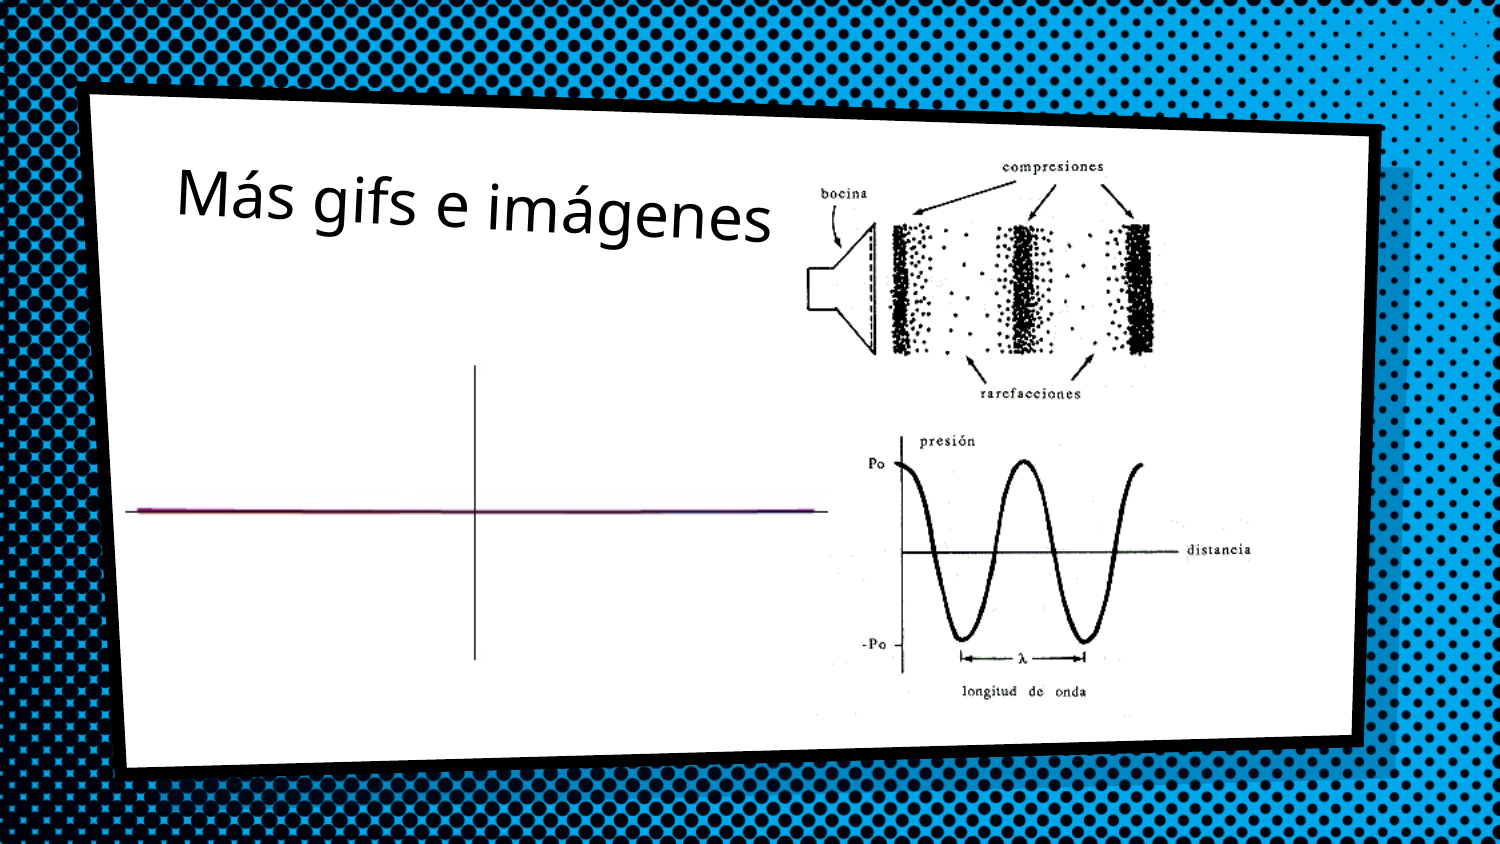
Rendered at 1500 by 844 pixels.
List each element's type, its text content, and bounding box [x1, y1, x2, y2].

picture [605, 53, 614, 62]
picture [182, 5, 193, 16]
picture [1297, 749, 1305, 754]
picture [911, 54, 917, 61]
picture [41, 52, 53, 63]
picture [1412, 838, 1424, 844]
picture [615, 791, 627, 803]
picture [40, 286, 53, 298]
picture [452, 65, 462, 74]
picture [652, 30, 660, 38]
picture [569, 88, 579, 97]
picture [1390, 0, 1399, 5]
picture [966, 838, 979, 844]
picture [782, 42, 789, 50]
picture [687, 42, 695, 50]
picture [392, 802, 404, 815]
picture [840, 78, 847, 85]
picture [497, 837, 511, 844]
picture [849, 837, 862, 844]
picture [732, 0, 744, 5]
picture [1274, 817, 1281, 824]
picture [546, 65, 555, 74]
picture [1494, 732, 1500, 744]
picture [910, 101, 917, 108]
picture [758, 89, 765, 97]
picture [451, 791, 463, 803]
picture [323, 52, 333, 63]
picture [193, 40, 205, 52]
picture [75, 415, 89, 428]
picture [521, 791, 533, 803]
picture [29, 110, 41, 122]
picture [1050, 804, 1059, 813]
picture [756, 791, 767, 802]
picture [439, 802, 451, 815]
picture [158, 75, 170, 84]
picture [1144, 781, 1152, 789]
picture [87, 380, 93, 392]
picture [1368, 723, 1374, 730]
picture [791, 827, 802, 837]
picture [956, 827, 965, 837]
picture [335, 17, 345, 27]
picture [1333, 782, 1339, 789]
picture [723, 77, 730, 85]
picture [345, 778, 358, 792]
picture [52, 298, 65, 310]
picture [28, 368, 42, 381]
picture [1084, 838, 1096, 844]
picture [357, 790, 370, 804]
picture [1013, 838, 1025, 844]
picture [429, 18, 438, 27]
picture [639, 815, 650, 826]
picture [593, 65, 602, 74]
picture [87, 426, 96, 440]
picture [487, 30, 497, 39]
picture [309, 790, 323, 804]
picture [1156, 793, 1164, 801]
picture [567, 837, 581, 844]
picture [498, 771, 510, 780]
picture [899, 66, 906, 73]
picture [511, 53, 520, 62]
picture [323, 76, 333, 87]
picture [770, 77, 777, 85]
picture [862, 827, 872, 837]
picture [887, 31, 894, 37]
picture [1037, 838, 1049, 844]
picture [452, 41, 462, 50]
picture [286, 814, 300, 827]
picture [392, 779, 405, 792]
picture [64, 309, 77, 322]
picture [52, 274, 65, 287]
picture [957, 101, 964, 108]
picture [731, 837, 745, 844]
picture [592, 815, 603, 826]
picture [919, 838, 932, 844]
picture [1438, 817, 1444, 824]
picture [558, 30, 567, 39]
picture [111, 75, 123, 82]
picture [521, 770, 533, 780]
picture [1379, 829, 1386, 835]
picture [1003, 781, 1012, 790]
picture [990, 838, 1002, 844]
picture [1084, 0, 1095, 5]
picture [41, 145, 53, 157]
picture [934, 78, 941, 84]
picture [145, 0, 159, 6]
picture [464, 30, 473, 39]
picture [1356, 805, 1363, 812]
picture [733, 791, 744, 802]
picture [299, 75, 310, 87]
picture [815, 780, 825, 790]
picture [53, 157, 65, 169]
picture [874, 792, 884, 802]
picture [440, 53, 450, 62]
picture [640, 65, 649, 74]
picture [651, 826, 662, 838]
picture [802, 837, 815, 844]
picture [944, 769, 954, 778]
picture [439, 779, 452, 792]
picture [934, 54, 941, 61]
picture [299, 5, 310, 16]
picture [1495, 29, 1500, 39]
picture [41, 28, 53, 40]
picture [1027, 804, 1036, 813]
picture [780, 791, 790, 802]
picture [581, 76, 590, 86]
picture [922, 89, 929, 96]
picture [817, 54, 824, 61]
picture [53, 87, 64, 99]
picture [229, 28, 240, 40]
picture [1227, 817, 1234, 824]
picture [804, 792, 813, 802]
picture [840, 7, 847, 14]
picture [580, 779, 592, 791]
picture [1309, 805, 1316, 812]
picture [887, 101, 894, 108]
picture [922, 19, 929, 26]
picture [1097, 757, 1106, 766]
picture [1436, 0, 1446, 4]
picture [1144, 828, 1152, 837]
picture [1191, 781, 1199, 789]
picture [946, 19, 952, 26]
picture [1343, 0, 1353, 5]
picture [88, 0, 112, 17]
picture [534, 76, 544, 86]
picture [499, 65, 509, 74]
picture [41, 99, 53, 110]
picture [41, 239, 53, 251]
picture [674, 803, 685, 814]
picture [1482, 838, 1494, 844]
picture [1201, 838, 1213, 844]
picture [581, 30, 590, 39]
picture [603, 779, 615, 791]
picture [64, 286, 77, 299]
picture [64, 216, 76, 228]
picture [1085, 769, 1094, 778]
picture [1494, 803, 1500, 814]
picture [1413, 0, 1423, 4]
picture [887, 78, 894, 84]
picture [147, 17, 158, 28]
picture [334, 64, 345, 74]
picture [662, 815, 674, 826]
picture [652, 6, 661, 15]
picture [1144, 757, 1152, 766]
picture [780, 768, 790, 779]
picture [440, 6, 450, 16]
picture [534, 30, 544, 39]
picture [815, 827, 825, 837]
picture [76, 17, 88, 28]
picture [29, 204, 41, 216]
picture [768, 780, 779, 791]
picture [1038, 816, 1047, 825]
picture [1155, 0, 1166, 5]
picture [733, 768, 744, 779]
picture [1037, 0, 1049, 5]
picture [933, 759, 942, 767]
picture [709, 815, 720, 826]
picture [980, 780, 989, 790]
picture [76, 158, 81, 169]
picture [639, 0, 650, 5]
picture [28, 415, 42, 428]
picture [1459, 838, 1470, 844]
picture [805, 19, 812, 26]
picture [943, 838, 955, 844]
picture [1227, 793, 1234, 801]
picture [1015, 816, 1024, 825]
picture [874, 769, 884, 779]
picture [1179, 770, 1188, 778]
picture [393, 76, 403, 86]
picture [1203, 817, 1211, 824]
picture [709, 0, 721, 5]
picture [1494, 756, 1500, 768]
picture [756, 815, 767, 826]
picture [968, 792, 977, 802]
picture [523, 18, 532, 27]
picture [557, 826, 568, 838]
picture [158, 28, 170, 40]
picture [17, 262, 30, 276]
picture [1215, 828, 1222, 836]
picture [1121, 828, 1129, 837]
picture [909, 827, 919, 837]
picture [922, 42, 929, 49]
picture [1494, 521, 1500, 533]
picture [1201, 0, 1212, 5]
picture [697, 779, 709, 791]
picture [662, 768, 674, 779]
picture [782, 66, 789, 73]
picture [1050, 757, 1059, 766]
picture [76, 204, 83, 216]
picture [862, 761, 872, 767]
picture [0, 0, 498, 844]
picture [498, 791, 510, 803]
picture [933, 780, 942, 790]
picture [957, 7, 964, 14]
picture [803, 768, 814, 779]
picture [887, 54, 894, 61]
picture [1495, 334, 1500, 344]
picture [370, 53, 380, 63]
picture [394, 29, 403, 39]
picture [592, 0, 603, 5]
picture [640, 41, 649, 50]
picture [394, 53, 403, 62]
picture [333, 790, 346, 804]
picture [1494, 709, 1500, 721]
picture [1365, 838, 1377, 844]
picture [687, 19, 695, 26]
picture [1368, 676, 1374, 683]
picture [64, 333, 77, 346]
picture [675, 77, 684, 85]
picture [1238, 758, 1246, 765]
picture [276, 52, 287, 63]
picture [616, 65, 625, 74]
picture [427, 772, 440, 780]
picture [64, 192, 76, 205]
picture [664, 42, 672, 50]
picture [1074, 828, 1082, 837]
picture [1003, 804, 1012, 813]
picture [75, 0, 89, 6]
picture [1344, 794, 1351, 800]
picture [404, 790, 417, 803]
picture [627, 779, 639, 791]
picture [1003, 757, 1012, 767]
picture [943, 0, 955, 5]
picture [627, 803, 638, 814]
picture [1319, 0, 1329, 5]
picture [29, 227, 41, 240]
picture [286, 790, 311, 815]
picture [41, 169, 53, 181]
picture [1332, 829, 1339, 836]
picture [746, 77, 754, 85]
picture [311, 17, 322, 28]
picture [1191, 805, 1199, 812]
picture [569, 41, 579, 50]
picture [685, 0, 697, 5]
picture [756, 768, 767, 779]
picture [899, 43, 906, 49]
picture [498, 0, 510, 6]
picture [311, 41, 322, 51]
picture [897, 0, 908, 5]
picture [64, 427, 77, 440]
picture [346, 76, 357, 86]
picture [240, 40, 252, 51]
picture [1379, 782, 1386, 788]
picture [1038, 792, 1047, 801]
picture [99, 64, 111, 75]
picture [346, 5, 357, 16]
picture [662, 0, 674, 5]
picture [288, 17, 298, 28]
picture [205, 5, 217, 16]
picture [568, 0, 580, 5]
picture [1085, 816, 1094, 825]
picture [88, 28, 99, 40]
picture [886, 827, 895, 837]
picture [170, 40, 181, 52]
picture [1494, 686, 1500, 697]
picture [1297, 817, 1304, 824]
picture [886, 780, 896, 790]
picture [323, 29, 333, 39]
picture [697, 827, 709, 838]
picture [1495, 217, 1500, 227]
picture [135, 5, 146, 16]
picture [921, 792, 930, 802]
picture [803, 815, 813, 825]
picture [605, 77, 614, 86]
picture [123, 17, 135, 28]
picture [76, 391, 89, 404]
picture [568, 791, 580, 803]
picture [1107, 838, 1119, 844]
picture [699, 77, 707, 85]
picture [533, 826, 545, 838]
picture [956, 804, 966, 813]
picture [368, 779, 381, 792]
picture [640, 18, 649, 27]
picture [88, 52, 100, 63]
picture [64, 380, 77, 393]
picture [686, 791, 697, 803]
picture [1344, 817, 1351, 824]
picture [334, 775, 346, 780]
picture [1060, 838, 1072, 844]
picture [276, 5, 287, 16]
picture [64, 28, 76, 40]
picture [205, 28, 217, 40]
picture [852, 42, 859, 49]
picture [805, 66, 812, 73]
picture [380, 0, 393, 6]
picture [862, 780, 872, 790]
picture [699, 6, 707, 15]
picture [1391, 770, 1398, 777]
picture [1239, 805, 1246, 812]
picture [1062, 769, 1071, 778]
picture [1321, 793, 1327, 800]
picture [721, 780, 732, 791]
picture [896, 838, 909, 844]
picture [792, 763, 802, 767]
picture [839, 827, 849, 837]
picture [452, 88, 462, 93]
picture [64, 75, 76, 87]
picture [216, 0, 229, 6]
picture [1074, 757, 1083, 766]
picture [64, 52, 76, 63]
picture [545, 0, 557, 5]
picture [53, 110, 65, 122]
picture [499, 18, 508, 27]
picture [946, 89, 952, 96]
picture [664, 65, 672, 74]
picture [29, 157, 41, 169]
picture [981, 101, 988, 108]
picture [1391, 817, 1398, 824]
picture [1321, 770, 1328, 777]
picture [17, 309, 30, 322]
picture [1215, 781, 1222, 789]
picture [934, 101, 941, 108]
picture [873, 0, 885, 5]
picture [511, 30, 520, 39]
picture [1379, 712, 1386, 718]
picture [417, 6, 427, 15]
picture [64, 356, 77, 369]
picture [617, 88, 626, 97]
picture [1180, 817, 1187, 824]
picture [1238, 829, 1246, 836]
picture [53, 63, 64, 75]
picture [476, 65, 485, 74]
picture [1180, 793, 1187, 801]
picture [382, 64, 392, 74]
picture [980, 828, 989, 837]
picture [898, 816, 907, 825]
picture [604, 826, 615, 838]
picture [499, 41, 508, 50]
picture [511, 76, 520, 86]
picture [357, 814, 370, 827]
picture [1168, 758, 1176, 766]
picture [1262, 829, 1269, 836]
picture [628, 30, 637, 39]
picture [968, 816, 977, 825]
picture [944, 792, 954, 802]
picture [1460, 0, 1470, 4]
picture [169, 0, 182, 6]
picture [1178, 0, 1189, 5]
picture [864, 31, 871, 38]
picture [1225, 838, 1236, 844]
picture [1097, 781, 1106, 790]
picture [699, 54, 707, 61]
picture [664, 18, 672, 26]
picture [661, 837, 675, 844]
picture [1203, 793, 1211, 801]
picture [875, 42, 882, 49]
picture [863, 7, 871, 14]
picture [615, 767, 627, 779]
picture [580, 803, 592, 814]
picture [817, 78, 824, 85]
picture [28, 344, 42, 358]
picture [1356, 782, 1363, 789]
picture [722, 6, 731, 15]
picture [1168, 781, 1176, 789]
picture [1379, 805, 1386, 812]
picture [1005, 101, 1011, 108]
picture [346, 52, 357, 63]
picture [17, 98, 29, 111]
picture [29, 321, 42, 334]
picture [1250, 770, 1258, 777]
picture [321, 778, 335, 792]
picture [758, 42, 765, 50]
picture [1225, 0, 1236, 5]
picture [323, 5, 333, 16]
picture [909, 760, 919, 767]
picture [18, 75, 29, 87]
picture [358, 64, 368, 74]
picture [1366, 0, 1376, 4]
picture [1321, 817, 1328, 824]
picture [617, 41, 625, 50]
picture [545, 769, 557, 779]
picture [333, 0, 346, 6]
picture [510, 826, 521, 838]
picture [1403, 805, 1409, 812]
picture [1274, 794, 1281, 800]
picture [744, 780, 756, 791]
picture [709, 768, 720, 779]
picture [17, 122, 29, 134]
picture [839, 761, 849, 767]
picture [544, 837, 558, 844]
picture [581, 53, 590, 62]
picture [815, 804, 825, 814]
picture [52, 321, 65, 334]
picture [124, 272, 1295, 721]
picture [263, 0, 276, 6]
picture [345, 802, 358, 815]
picture [17, 52, 29, 64]
picture [487, 6, 497, 16]
picture [875, 89, 882, 96]
picture [640, 88, 649, 97]
picture [440, 76, 450, 86]
picture [956, 758, 966, 767]
picture [1108, 0, 1119, 5]
picture [240, 17, 252, 28]
picture [686, 815, 697, 826]
picture [429, 41, 438, 51]
picture [217, 40, 228, 52]
picture [958, 54, 964, 61]
picture [76, 368, 88, 381]
picture [474, 815, 486, 826]
picture [333, 814, 346, 827]
picture [474, 771, 487, 780]
picture [76, 64, 88, 75]
picture [980, 804, 989, 813]
picture [933, 804, 942, 813]
picture [417, 53, 427, 62]
picture [64, 169, 76, 181]
picture [969, 66, 976, 73]
picture [558, 53, 567, 62]
picture [745, 827, 755, 838]
picture [1073, 781, 1083, 790]
picture [1495, 240, 1500, 250]
picture [357, 0, 369, 6]
picture [1356, 758, 1363, 765]
picture [393, 5, 403, 16]
picture [29, 251, 41, 263]
picture [64, 403, 77, 416]
picture [276, 29, 287, 40]
picture [1085, 793, 1094, 801]
picture [709, 791, 720, 802]
picture [29, 134, 41, 146]
picture [1250, 817, 1257, 824]
picture [1379, 735, 1386, 742]
picture [546, 41, 555, 50]
picture [922, 66, 929, 73]
picture [53, 40, 64, 52]
picture [427, 790, 440, 803]
picture [792, 804, 802, 814]
picture [921, 769, 931, 778]
picture [41, 122, 53, 134]
picture [684, 837, 698, 844]
picture [487, 53, 497, 62]
picture [17, 239, 30, 252]
picture [1097, 828, 1106, 837]
picture [440, 29, 450, 39]
picture [840, 54, 847, 61]
picture [758, 19, 765, 26]
picture [639, 791, 650, 803]
picture [310, 814, 323, 827]
picture [1248, 838, 1260, 844]
picture [1495, 76, 1500, 86]
picture [1239, 782, 1246, 789]
picture [991, 769, 1001, 778]
picture [1249, 0, 1259, 5]
picture [617, 18, 625, 27]
picture [711, 89, 719, 97]
picture [64, 146, 76, 157]
picture [487, 76, 497, 86]
picture [1051, 8, 1058, 14]
picture [1483, 0, 1493, 5]
picture [1296, 0, 1306, 5]
picture [264, 17, 275, 28]
picture [17, 145, 29, 158]
picture [674, 779, 685, 791]
picture [1356, 829, 1363, 836]
picture [711, 42, 719, 50]
picture [875, 66, 882, 73]
picture [451, 0, 463, 6]
picture [746, 54, 754, 61]
picture [40, 356, 53, 369]
picture [1495, 100, 1500, 110]
picture [862, 804, 872, 813]
picture [521, 0, 533, 5]
picture [825, 837, 839, 844]
picture [523, 88, 532, 96]
picture [815, 762, 825, 767]
picture [252, 75, 263, 87]
picture [405, 64, 415, 74]
picture [1050, 781, 1059, 790]
picture [1262, 805, 1269, 812]
picture [380, 814, 393, 827]
picture [1495, 287, 1500, 298]
picture [721, 827, 732, 838]
picture [1494, 404, 1500, 415]
picture [476, 18, 485, 27]
picture [651, 803, 662, 814]
picture [417, 29, 426, 39]
picture [780, 815, 790, 826]
picture [909, 804, 919, 813]
picture [1495, 170, 1500, 180]
picture [768, 827, 778, 838]
picture [946, 66, 952, 73]
picture [899, 19, 906, 26]
picture [1203, 770, 1211, 777]
picture [52, 345, 65, 357]
picture [614, 837, 628, 844]
picture [76, 345, 88, 357]
picture [311, 64, 322, 75]
picture [1015, 769, 1024, 778]
picture [1156, 770, 1164, 778]
picture [264, 40, 275, 51]
picture [1332, 805, 1339, 812]
picture [782, 19, 789, 26]
picture [991, 816, 1001, 825]
picture [593, 41, 602, 50]
picture [146, 63, 158, 75]
picture [723, 54, 730, 61]
picture [909, 780, 919, 790]
picture [100, 40, 111, 52]
picture [1168, 805, 1176, 812]
picture [64, 438, 97, 475]
picture [523, 65, 532, 74]
picture [252, 52, 263, 63]
picture [603, 803, 615, 814]
picture [1494, 592, 1500, 603]
picture [321, 802, 335, 815]
picture [415, 779, 428, 792]
picture [793, 7, 801, 14]
picture [593, 88, 602, 98]
picture [650, 779, 662, 791]
picture [1495, 6, 1500, 16]
picture [380, 790, 393, 804]
picture [545, 791, 557, 803]
picture [405, 41, 415, 51]
picture [76, 298, 88, 310]
picture [40, 426, 53, 440]
picture [827, 816, 837, 825]
picture [135, 28, 146, 40]
picture [1495, 381, 1500, 392]
picture [1285, 782, 1292, 789]
picture [828, 89, 836, 96]
picture [1285, 758, 1293, 765]
picture [628, 53, 637, 62]
picture [182, 28, 193, 40]
picture [568, 769, 580, 779]
picture [146, 40, 158, 52]
picture [40, 309, 53, 322]
picture [828, 66, 835, 73]
picture [826, 0, 838, 5]
picture [1121, 757, 1129, 766]
picture [592, 791, 603, 803]
picture [1435, 838, 1447, 844]
picture [1494, 475, 1500, 486]
picture [1061, 0, 1072, 5]
picture [1015, 792, 1024, 801]
picture [287, 40, 298, 51]
picture [1226, 770, 1234, 777]
picture [990, 0, 1002, 5]
picture [192, 0, 206, 6]
picture [370, 29, 380, 39]
picture [628, 77, 637, 86]
picture [111, 5, 123, 17]
picture [87, 403, 94, 416]
picture [746, 7, 754, 15]
picture [252, 29, 263, 40]
picture [1297, 793, 1304, 801]
picture [1309, 782, 1316, 789]
picture [875, 19, 882, 26]
picture [556, 779, 568, 791]
picture [852, 66, 859, 73]
picture [921, 816, 930, 825]
picture [1285, 829, 1292, 836]
picture [1026, 781, 1036, 790]
picture [264, 64, 275, 75]
picture [382, 41, 391, 51]
picture [1494, 428, 1500, 439]
picture [558, 76, 567, 86]
picture [969, 90, 976, 96]
picture [510, 803, 521, 815]
picture [463, 802, 475, 815]
picture [1156, 817, 1164, 824]
title Más gifs e imágenes [157, 116, 1316, 296]
picture [1494, 498, 1500, 509]
picture [405, 18, 415, 27]
picture [111, 28, 123, 40]
picture [1495, 263, 1500, 274]
picture [533, 803, 545, 814]
picture [298, 776, 322, 792]
picture [1494, 639, 1500, 650]
picture [793, 77, 800, 85]
picture [1074, 804, 1082, 813]
picture [768, 803, 779, 814]
picture [1415, 817, 1421, 824]
picture [652, 77, 661, 85]
picture [534, 53, 544, 62]
picture [981, 7, 988, 14]
picture [711, 65, 719, 73]
picture [17, 28, 29, 40]
picture [1426, 829, 1433, 835]
picture [1309, 829, 1316, 836]
picture [605, 30, 614, 39]
picture [699, 30, 707, 38]
picture [29, 17, 41, 28]
picture [546, 18, 555, 27]
picture [1494, 568, 1500, 580]
picture [1285, 805, 1292, 812]
picture [523, 41, 532, 50]
picture [229, 5, 240, 16]
picture [1271, 838, 1283, 844]
picture [851, 816, 860, 825]
picture [405, 88, 415, 92]
picture [897, 769, 907, 779]
picture [615, 0, 627, 5]
picture [335, 41, 345, 51]
picture [1262, 782, 1269, 789]
picture [1494, 451, 1500, 462]
picture [158, 5, 170, 16]
picture [676, 30, 684, 38]
picture [825, 147, 1295, 170]
picture [770, 31, 777, 38]
picture [1495, 194, 1500, 204]
picture [744, 803, 755, 814]
picture [1154, 838, 1166, 844]
picture [1494, 615, 1500, 627]
picture [568, 815, 580, 826]
picture [404, 0, 416, 6]
picture [638, 837, 651, 844]
picture [1109, 769, 1118, 778]
picture [486, 779, 498, 791]
picture [370, 76, 380, 86]
picture [628, 6, 637, 15]
picture [1344, 770, 1351, 777]
picture [53, 134, 64, 146]
picture [864, 54, 871, 61]
picture [1494, 545, 1500, 556]
picture [627, 826, 638, 838]
picture [52, 227, 65, 240]
picture [276, 76, 287, 87]
picture [464, 53, 473, 62]
picture [182, 52, 193, 63]
picture [570, 18, 579, 27]
picture [76, 275, 87, 287]
picture [663, 88, 672, 97]
picture [687, 65, 696, 73]
picture [123, 40, 135, 52]
picture [1109, 793, 1117, 801]
picture [358, 41, 368, 51]
picture [920, 0, 931, 5]
picture [1495, 311, 1500, 321]
picture [979, 758, 989, 767]
picture [52, 251, 65, 263]
picture [872, 837, 885, 844]
picture [476, 41, 485, 51]
picture [1062, 793, 1071, 801]
picture [734, 65, 742, 73]
picture [1272, 0, 1282, 5]
picture [76, 251, 86, 263]
picture [17, 286, 30, 299]
picture [76, 181, 82, 193]
picture [416, 802, 428, 815]
picture [1389, 838, 1400, 844]
picture [580, 826, 592, 838]
picture [310, 0, 323, 6]
picture [662, 791, 674, 803]
picture [755, 837, 768, 844]
picture [52, 181, 65, 193]
picture [734, 89, 742, 97]
picture [1262, 758, 1269, 765]
picture [135, 75, 146, 83]
picture [874, 816, 884, 825]
picture [41, 263, 53, 275]
picture [1494, 662, 1500, 674]
picture [1309, 758, 1316, 765]
picture [404, 773, 417, 780]
picture [29, 181, 41, 193]
picture [158, 52, 170, 63]
picture [828, 19, 835, 26]
picture [1379, 758, 1386, 765]
picture [417, 76, 427, 86]
picture [886, 804, 895, 813]
picture [1004, 7, 1011, 14]
picture [899, 89, 906, 96]
picture [1295, 838, 1307, 844]
picture [850, 768, 861, 779]
picture [827, 792, 837, 802]
picture [687, 89, 696, 97]
picture [615, 815, 627, 826]
picture [675, 6, 684, 15]
picture [429, 88, 438, 93]
picture [64, 122, 76, 134]
picture [40, 380, 54, 393]
picture [839, 780, 849, 790]
picture [52, 368, 65, 381]
picture [1062, 816, 1071, 825]
picture [686, 768, 697, 779]
picture [380, 774, 393, 780]
picture [427, 814, 440, 826]
picture [486, 802, 498, 815]
picture [427, 0, 440, 6]
picture [1014, 0, 1025, 5]
picture [708, 837, 722, 844]
picture [498, 814, 510, 826]
picture [509, 779, 522, 791]
picture [1121, 781, 1129, 789]
picture [1368, 770, 1374, 777]
picture [770, 54, 777, 61]
picture [1133, 793, 1140, 801]
picture [88, 75, 99, 81]
picture [511, 6, 520, 15]
picture [1168, 828, 1176, 836]
picture [217, 64, 228, 75]
picture [451, 772, 463, 780]
picture [1495, 123, 1500, 133]
picture [839, 804, 849, 813]
picture [28, 298, 42, 310]
picture [123, 63, 135, 75]
picture [840, 31, 847, 38]
picture [240, 64, 252, 75]
picture [721, 803, 732, 814]
picture [88, 357, 92, 369]
picture [1332, 758, 1339, 765]
picture [1145, 805, 1152, 813]
picture [1050, 828, 1059, 837]
picture [499, 88, 508, 95]
picture [581, 6, 590, 15]
picture [557, 803, 568, 814]
picture [735, 42, 742, 50]
picture [76, 40, 88, 52]
picture [934, 7, 941, 14]
picture [239, 0, 253, 6]
picture [1121, 805, 1129, 813]
picture [346, 29, 356, 39]
picture [770, 7, 777, 14]
picture [756, 0, 767, 5]
picture [182, 75, 193, 84]
picture [711, 19, 718, 26]
picture [829, 42, 835, 49]
picture [864, 101, 871, 107]
picture [605, 6, 614, 15]
picture [1131, 0, 1142, 5]
picture [1109, 816, 1118, 825]
picture [791, 780, 802, 791]
picture [217, 17, 228, 28]
picture [41, 0, 76, 17]
picture [1495, 53, 1500, 62]
picture [252, 5, 263, 16]
picture [593, 18, 602, 27]
picture [852, 89, 859, 96]
picture [652, 53, 661, 62]
picture [1097, 804, 1106, 813]
picture [592, 768, 604, 779]
picture [639, 768, 650, 779]
picture [758, 66, 765, 73]
picture [205, 52, 217, 63]
picture [17, 216, 30, 228]
picture [170, 17, 181, 28]
picture [452, 18, 462, 27]
picture [52, 391, 65, 405]
picture [852, 19, 859, 26]
picture [945, 816, 954, 825]
picture [99, 17, 111, 28]
picture [122, 0, 136, 6]
picture [967, 0, 978, 5]
picture [933, 828, 942, 837]
picture [40, 333, 53, 346]
picture [911, 7, 917, 14]
picture [533, 779, 545, 791]
picture [805, 89, 812, 96]
picture [29, 63, 41, 75]
picture [369, 802, 381, 815]
picture [1215, 805, 1222, 812]
picture [1027, 757, 1036, 766]
picture [520, 837, 534, 844]
picture [41, 216, 53, 228]
picture [734, 19, 742, 26]
picture [723, 30, 730, 38]
picture [746, 30, 753, 38]
picture [1191, 758, 1199, 766]
picture [40, 403, 53, 416]
picture [193, 17, 205, 28]
picture [193, 64, 205, 75]
picture [64, 263, 77, 275]
picture [1250, 793, 1257, 800]
picture [474, 0, 486, 6]
picture [968, 769, 977, 778]
picture [1368, 817, 1374, 824]
picture [1495, 357, 1500, 368]
picture [991, 792, 1001, 801]
picture [17, 169, 29, 181]
picture [463, 779, 475, 791]
picture [205, 75, 216, 85]
picture [1191, 829, 1199, 836]
picture [52, 415, 65, 428]
picture [1133, 816, 1141, 825]
picture [52, 438, 65, 452]
picture [850, 0, 861, 5]
picture [76, 321, 88, 334]
picture [850, 792, 860, 802]
picture [76, 228, 85, 240]
picture [733, 815, 744, 826]
picture [934, 31, 941, 37]
picture [534, 6, 544, 15]
picture [591, 837, 605, 844]
picture [29, 87, 41, 99]
picture [1391, 723, 1397, 730]
picture [1318, 838, 1330, 844]
picture [358, 17, 368, 27]
picture [779, 0, 791, 5]
picture [817, 31, 824, 38]
picture [170, 64, 181, 75]
picture [1495, 146, 1500, 157]
picture [29, 274, 41, 287]
picture [897, 792, 907, 802]
picture [546, 88, 555, 96]
picture [111, 52, 123, 63]
picture [1342, 838, 1353, 844]
picture [229, 52, 240, 63]
picture [52, 204, 65, 216]
picture [1215, 758, 1223, 766]
picture [781, 89, 789, 96]
picture [64, 239, 76, 252]
picture [778, 837, 792, 844]
picture [521, 815, 533, 826]
picture [675, 53, 684, 62]
picture [886, 760, 895, 767]
picture [1494, 826, 1500, 838]
picture [429, 64, 438, 74]
picture [674, 826, 685, 838]
picture [1132, 769, 1141, 778]
picture [229, 75, 240, 86]
picture [817, 7, 824, 14]
picture [558, 6, 567, 15]
picture [464, 76, 473, 86]
picture [29, 40, 41, 52]
picture [1274, 770, 1281, 777]
picture [793, 31, 800, 38]
picture [287, 64, 299, 75]
picture [1178, 838, 1189, 844]
picture [545, 815, 557, 826]
picture [827, 768, 837, 779]
picture [299, 52, 310, 63]
picture [1494, 779, 1500, 791]
picture [956, 780, 966, 790]
picture [475, 88, 485, 94]
picture [793, 54, 800, 61]
picture [464, 6, 473, 15]
picture [1038, 769, 1048, 778]
picture [474, 791, 486, 803]
picture [382, 18, 392, 27]
picture [17, 192, 29, 205]
picture [451, 815, 463, 826]
picture [805, 42, 812, 49]
picture [64, 98, 76, 111]
picture [87, 473, 98, 487]
picture [53, 16, 64, 28]
picture [286, 0, 299, 6]
picture [17, 333, 30, 346]
picture [135, 52, 146, 63]
picture [404, 814, 416, 826]
picture [697, 803, 709, 814]
picture [887, 7, 894, 14]
picture [570, 65, 579, 74]
picture [1131, 838, 1143, 844]
picture [41, 75, 53, 87]
picture [864, 78, 871, 85]
picture [1297, 770, 1304, 777]
picture [41, 192, 53, 204]
picture [299, 29, 310, 40]
picture [1003, 828, 1012, 837]
picture [357, 774, 370, 780]
picture [803, 0, 814, 5]
picture [17, 356, 30, 370]
picture [370, 5, 380, 16]
picture [1027, 828, 1036, 837]
